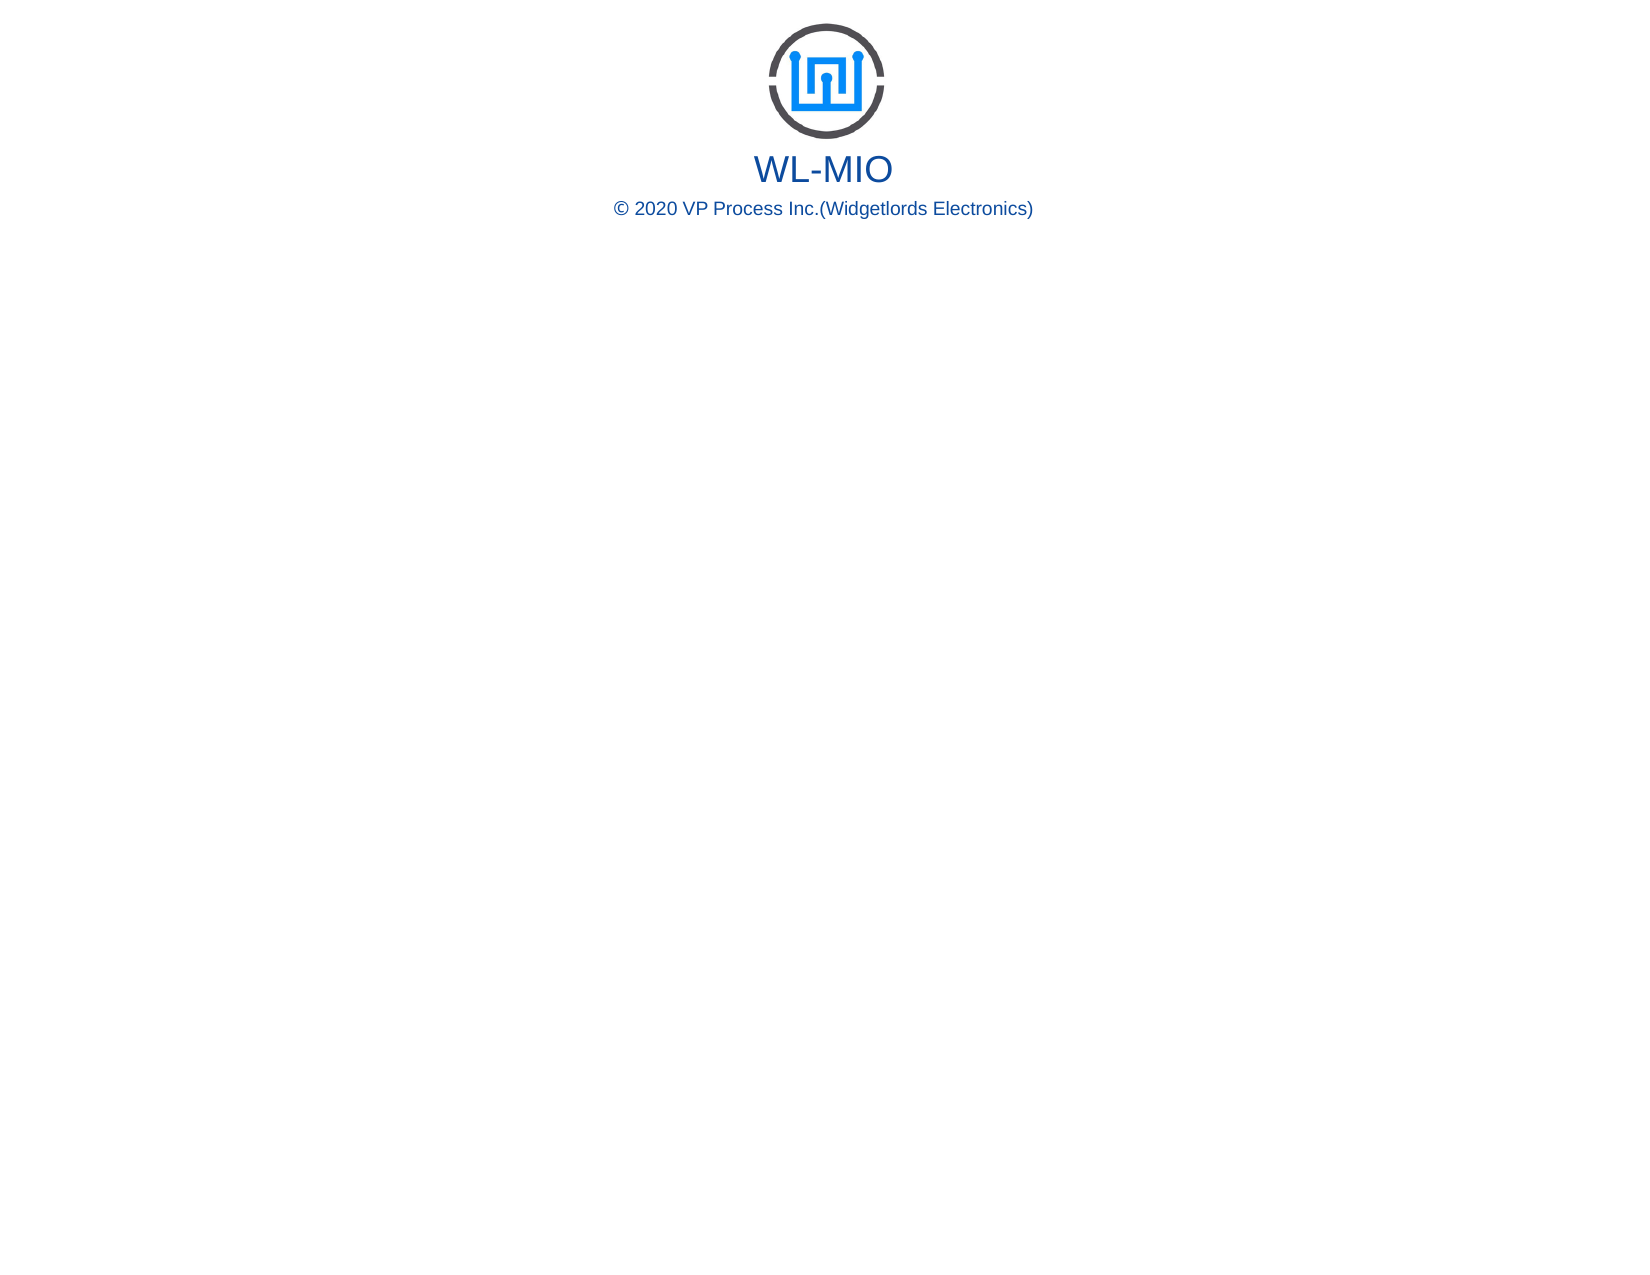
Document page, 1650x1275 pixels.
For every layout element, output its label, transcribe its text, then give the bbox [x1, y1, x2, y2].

text_box WL-MIO © 2020 VP Process Inc.(Widgetlords Electronics) [496, 141, 1152, 260]
picture [755, 11, 898, 141]
